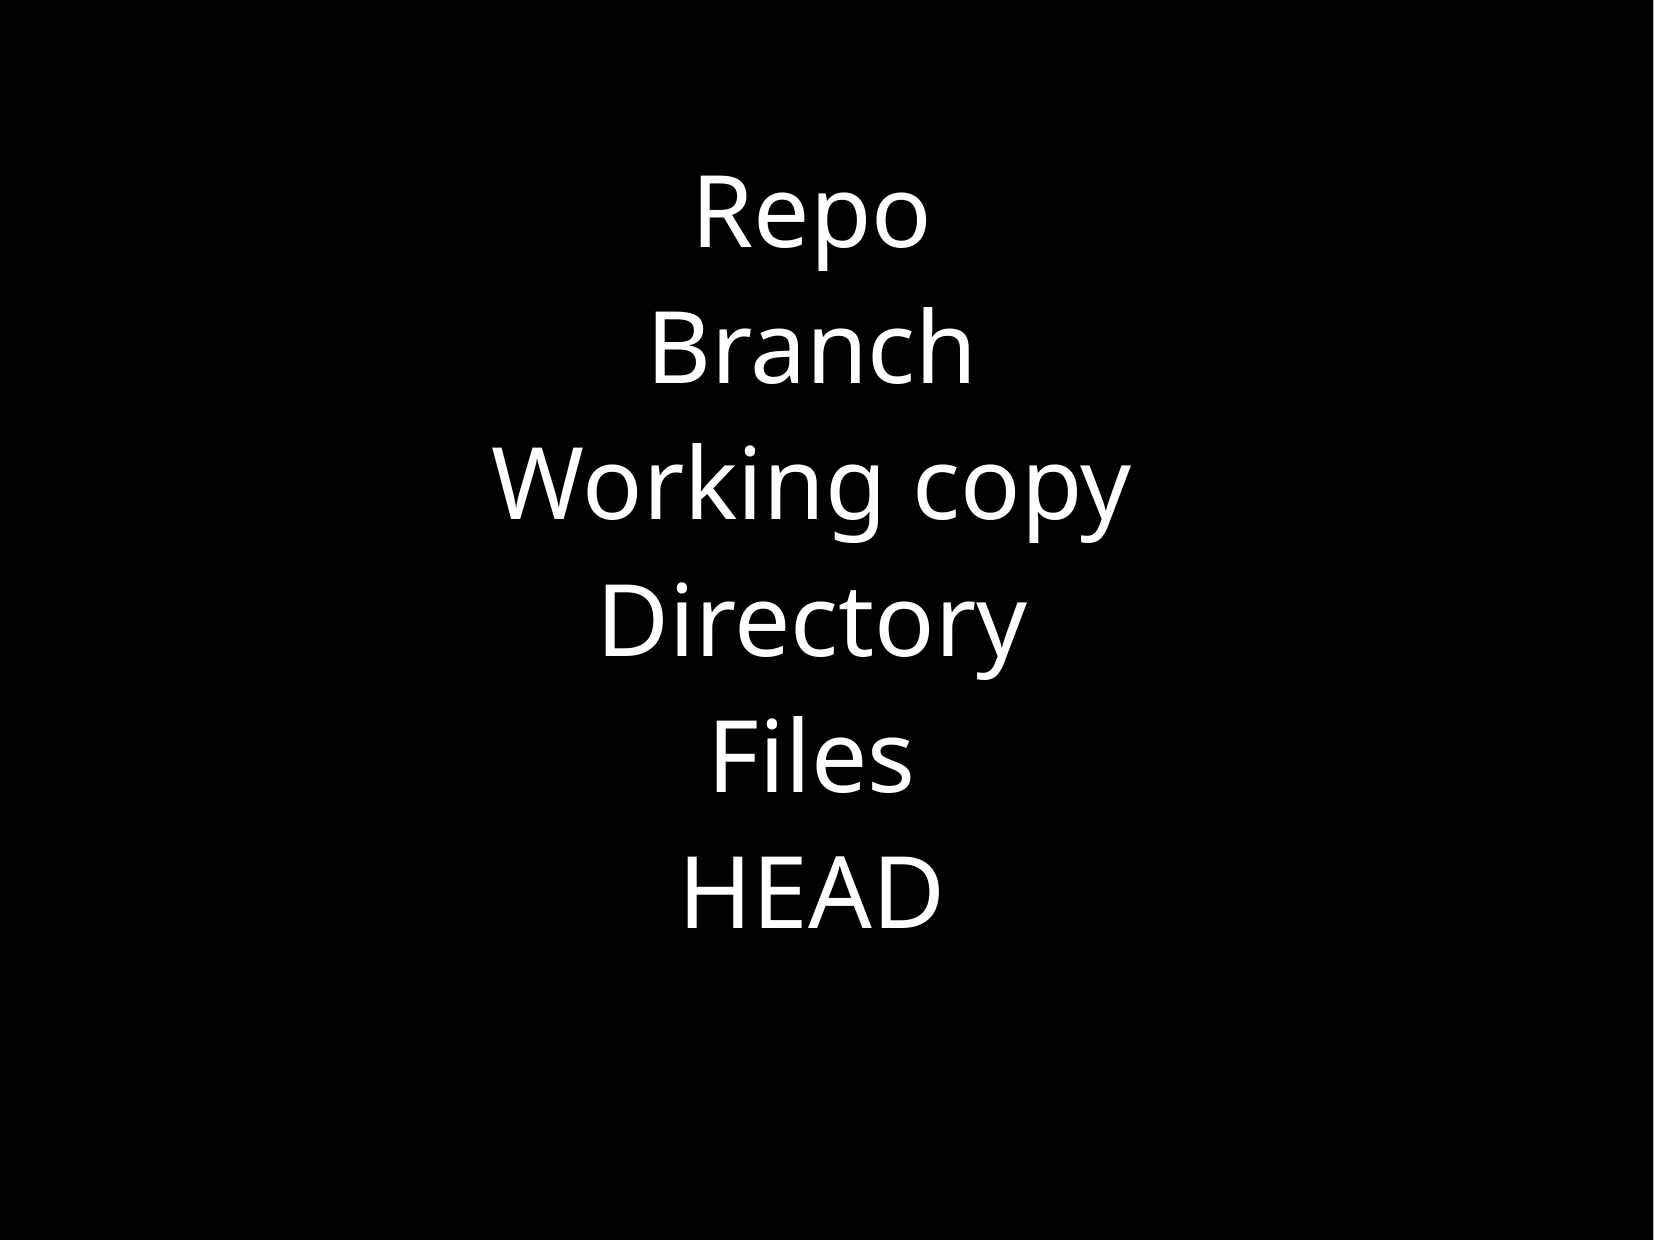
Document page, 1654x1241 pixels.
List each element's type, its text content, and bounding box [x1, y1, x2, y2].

subtitle Repo Branch Working copy Directory Files HEAD [88, 88, 1536, 1010]
